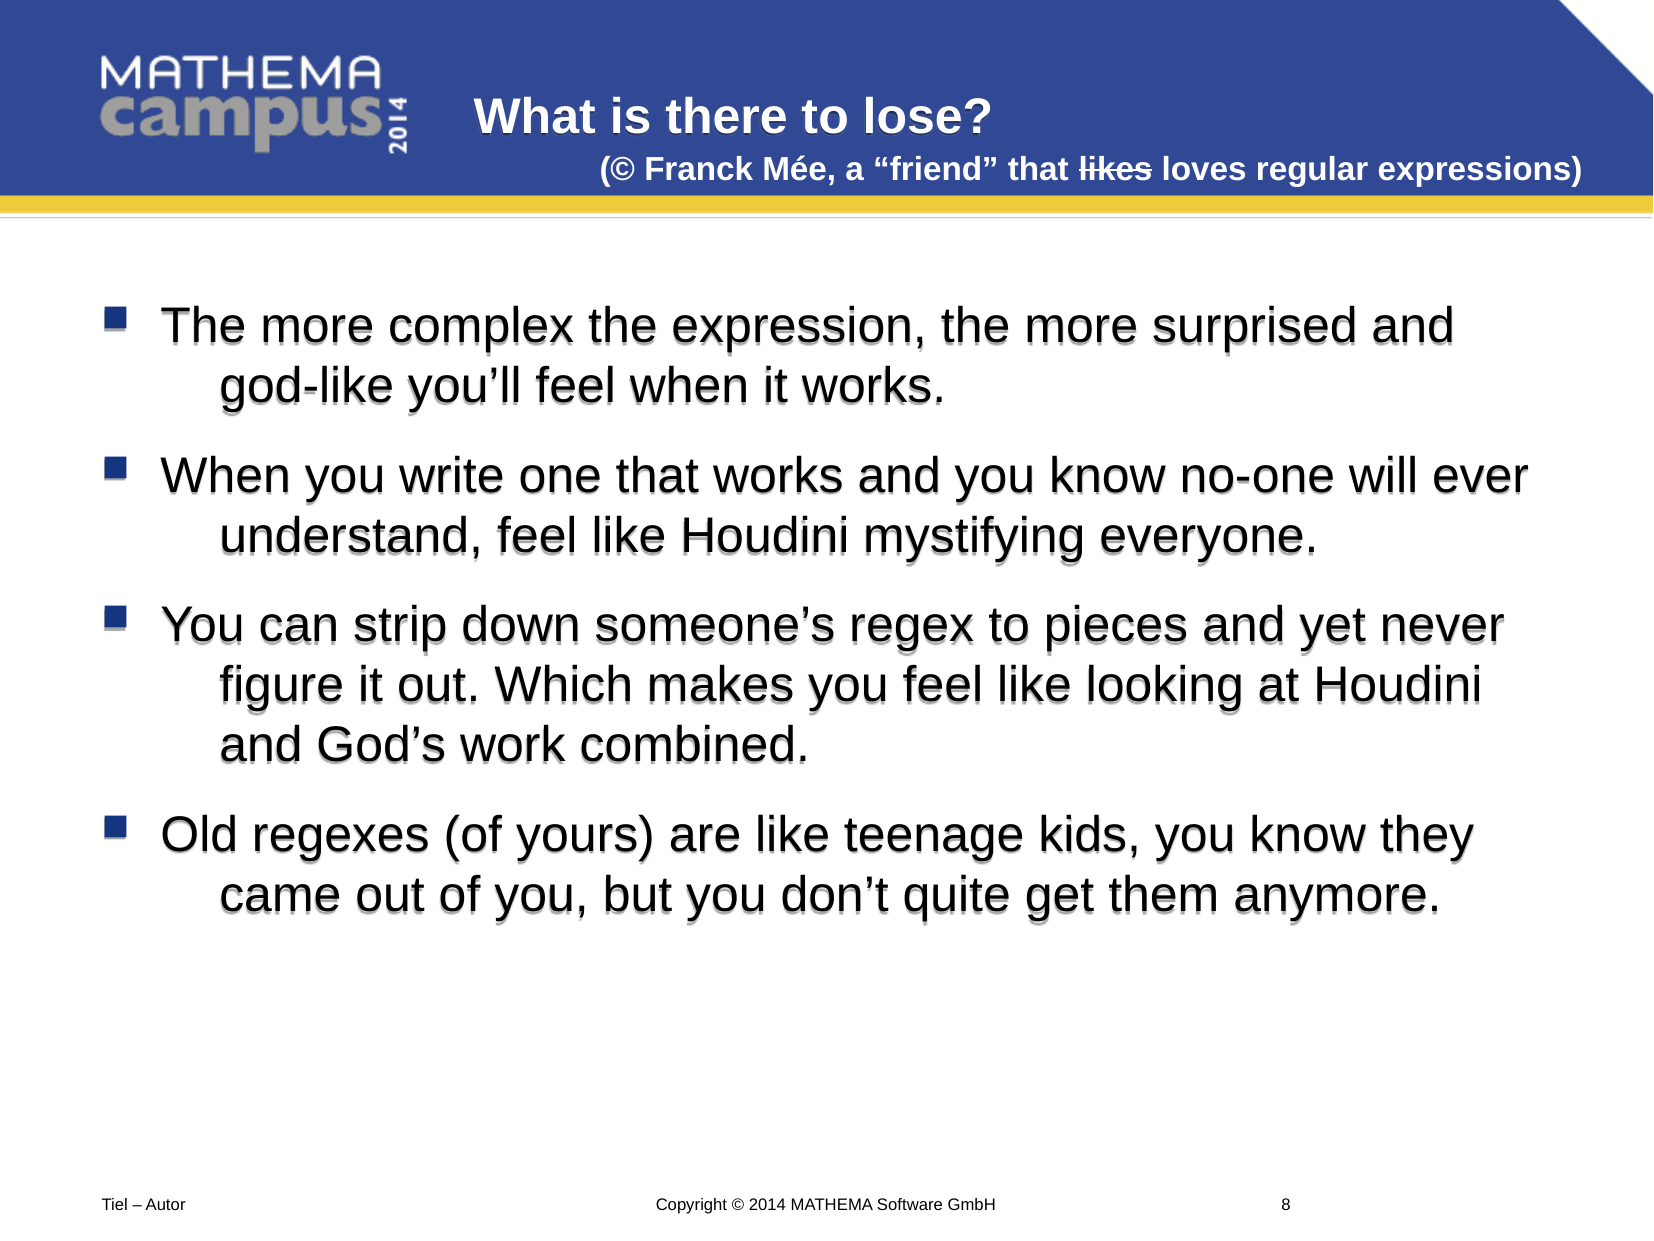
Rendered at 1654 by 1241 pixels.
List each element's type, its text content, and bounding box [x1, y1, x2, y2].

title What is there to lose? [473, 70, 1547, 158]
list The more complex the expression, the more surprised and god-like you’ll feel when it works. When you write one that works and you know no-one will ever understand, feel like Houdini mystifying everyone. You can strip down someone’s regex to pieces and yet never figure it out. Which makes you feel like looking at Houdini and God’s work combined. Old regexes (of yours) are like teenage kids, you know they came out of you, but you don’t quite get them anymore. [101, 292, 1547, 1140]
text_box (© Franck Mée, a “friend” that likes loves regular expressions) [599, 123, 1654, 210]
